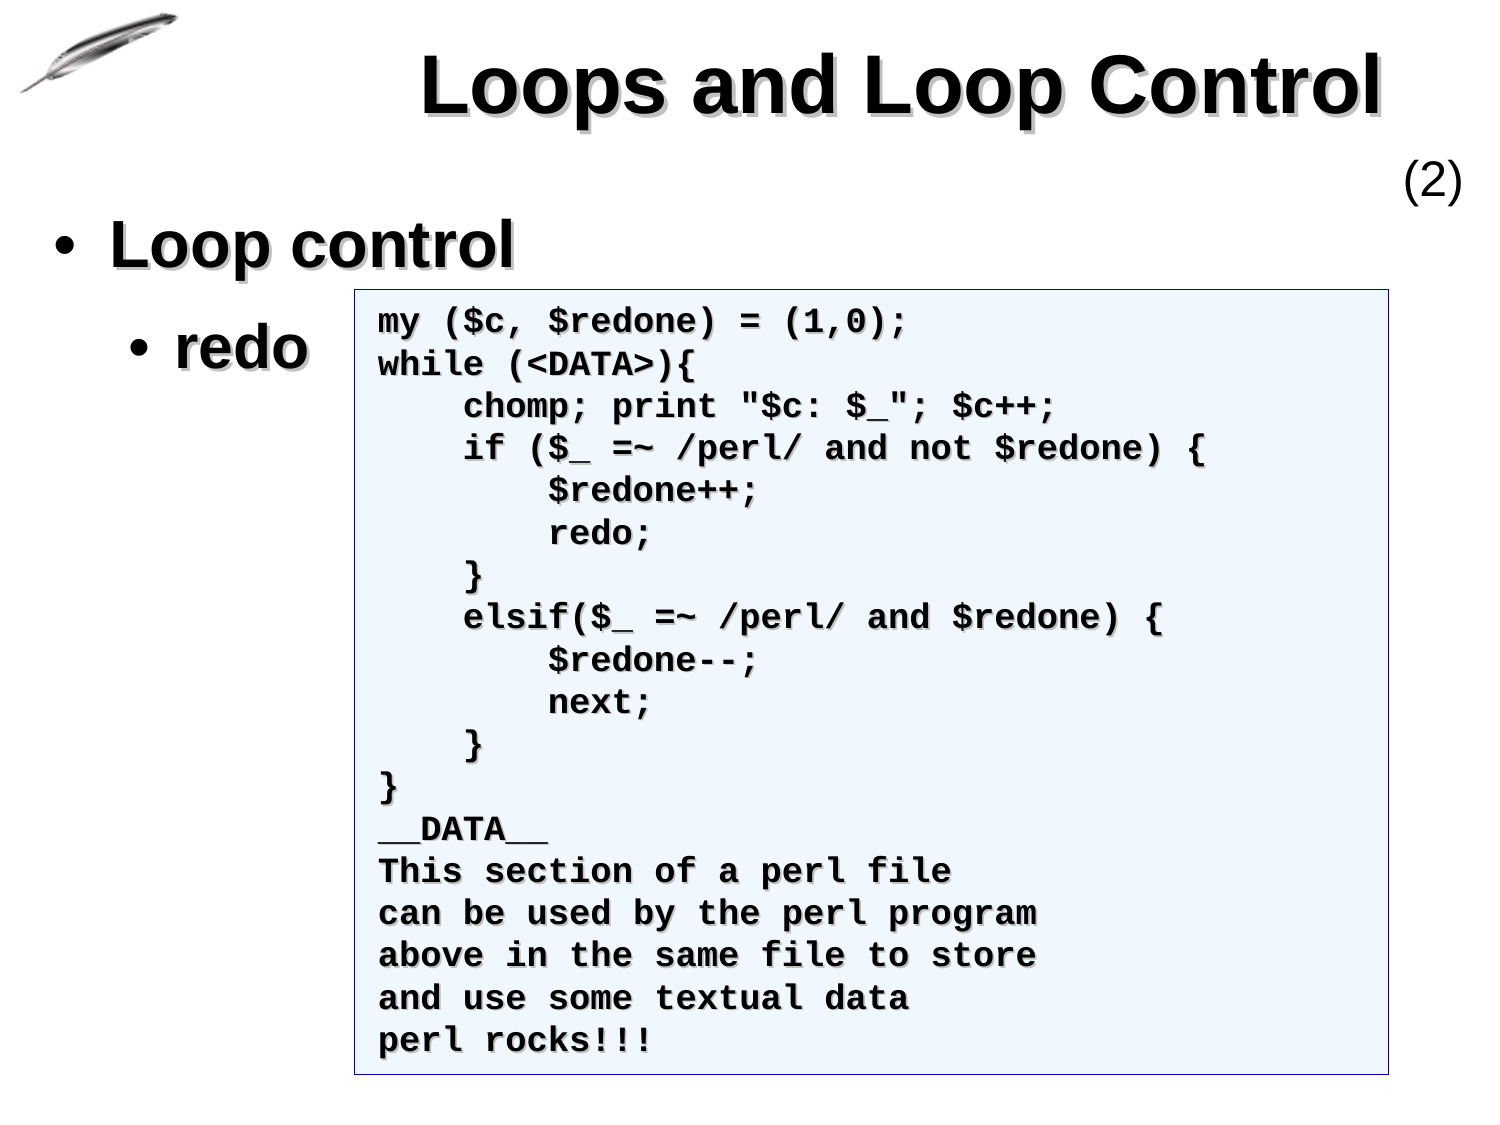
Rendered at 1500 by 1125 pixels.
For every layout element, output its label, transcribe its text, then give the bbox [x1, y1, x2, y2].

title Loops and Loop Control [419, 0, 1459, 179]
list Loop control redo [53, 207, 1447, 1084]
text_box my ($c, $redone) = (1,0); while (<DATA>){ chomp; print "$c: $_"; $c++; if ($_ =~ /perl/ and not $redone) { $redone++; redo; } elsif($_ =~ /perl/ and $redone) { $redone--; next; } } __DATA__ This section of a perl file can be used by the perl program above in the same file to store and use some textual data perl rocks!!! [354, 289, 1389, 1075]
picture [16, 11, 184, 95]
text_box (2) [1387, 141, 1479, 213]
